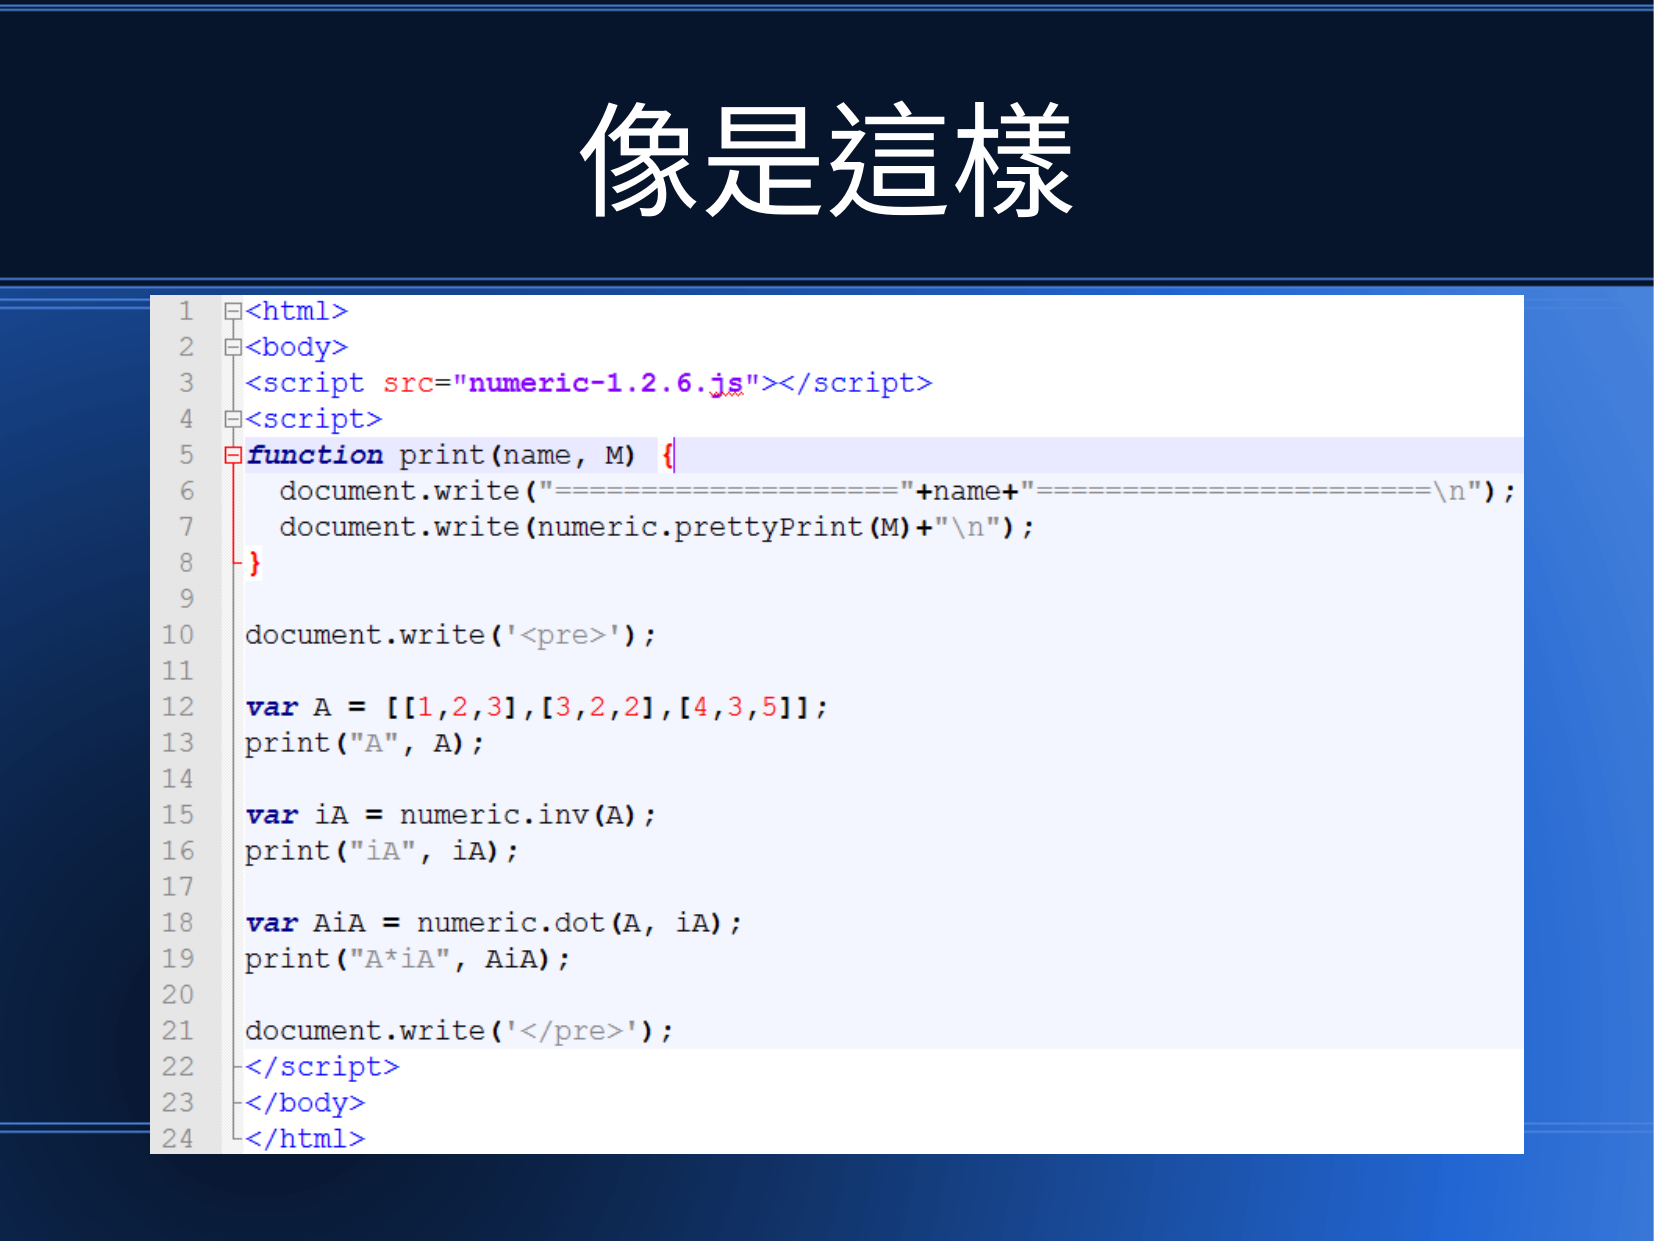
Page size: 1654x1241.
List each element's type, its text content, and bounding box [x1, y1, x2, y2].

title 像是這樣 [82, 49, 1571, 257]
picture [0, 0, 1654, 1241]
